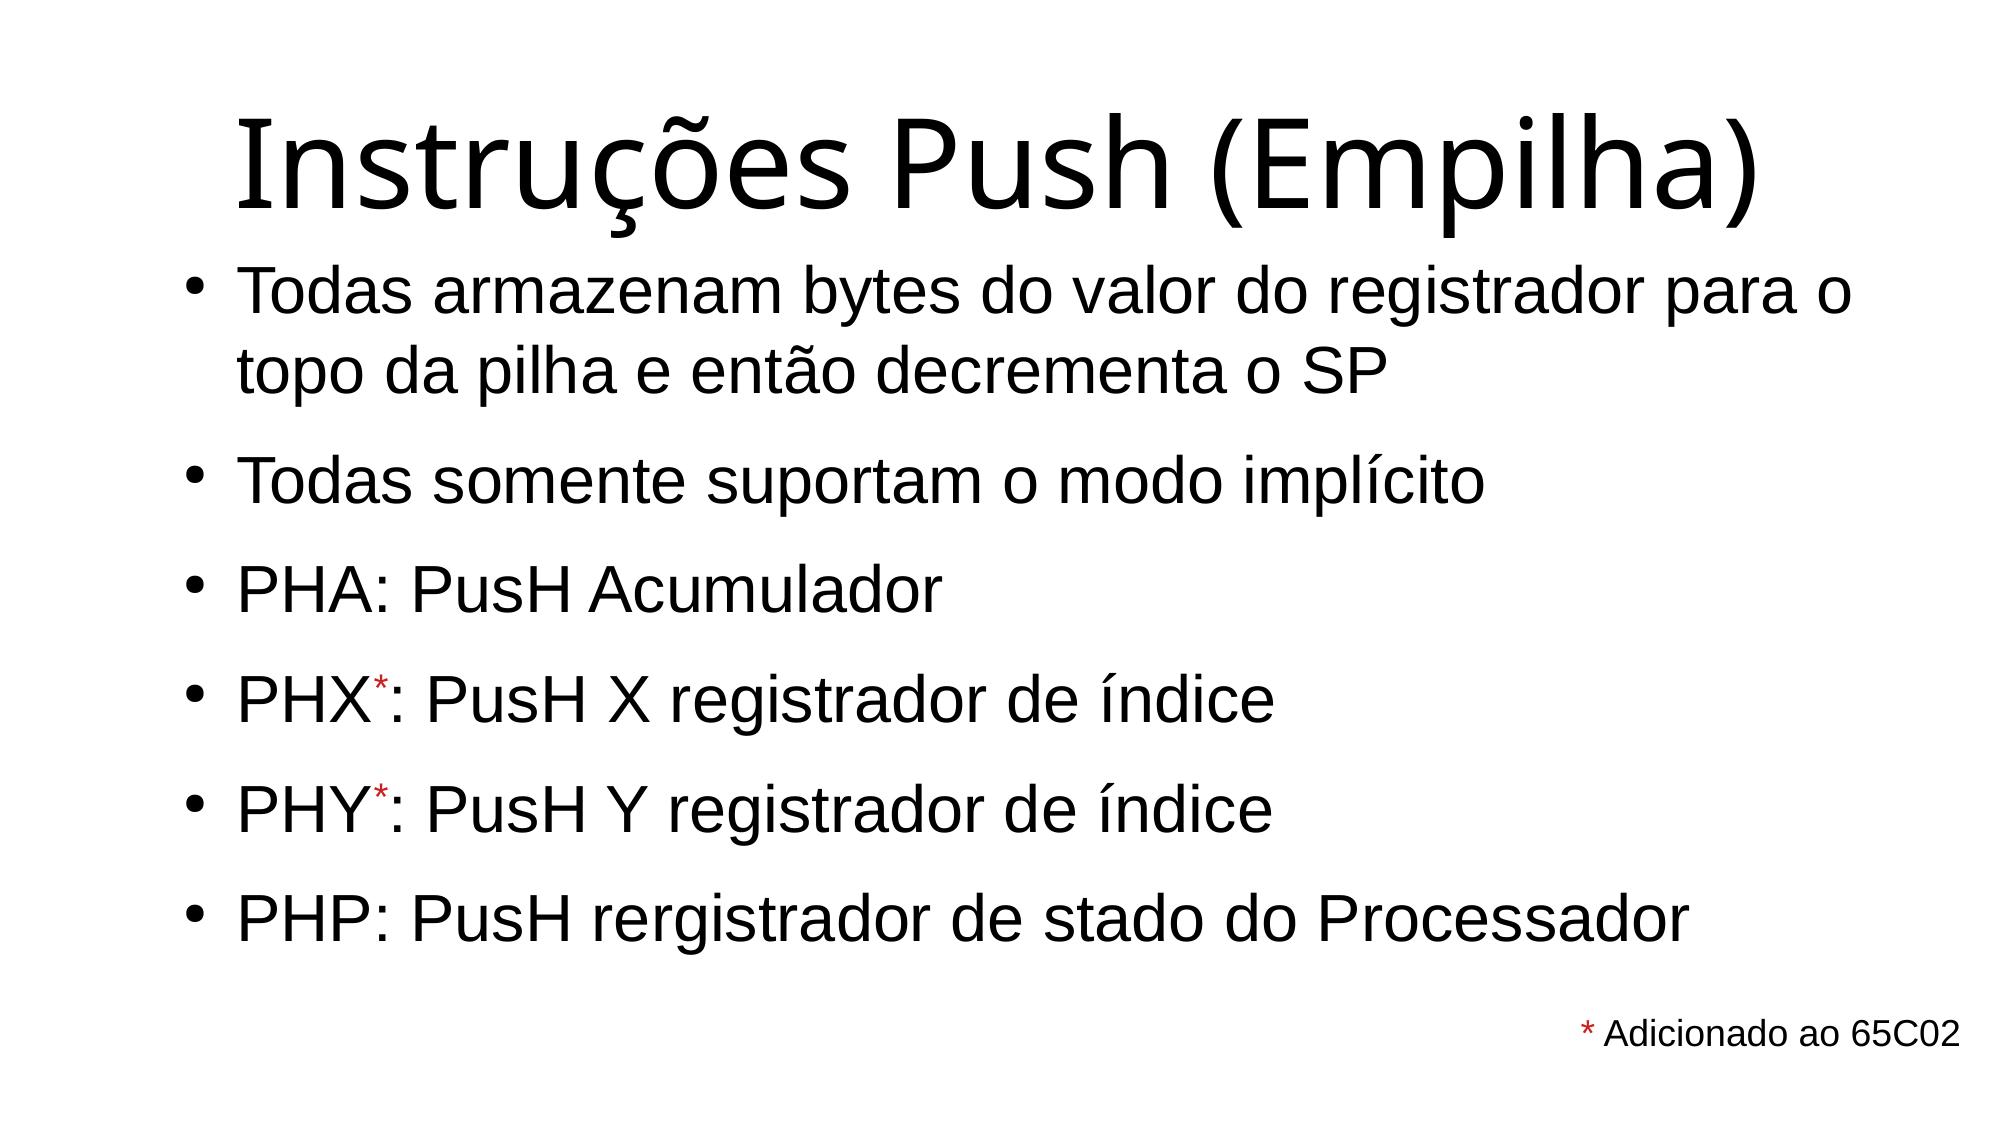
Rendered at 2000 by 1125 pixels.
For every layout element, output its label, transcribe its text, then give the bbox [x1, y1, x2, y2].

list Todas armazenam bytes do valor do registrador para o topo da pilha e então decrementa o SP Todas somente suportam o modo implícito PHA: PusH Acumulador PHX*: PusH X registrador de índice PHY*: PusH Y registrador de índice PHP: PusH rergistrador de stado do Processador [150, 278, 1876, 1066]
text_box * Adicionado ao 65C02 [1565, 1005, 1976, 1062]
title Instruções Push (Empilha) [30, 59, 1966, 278]
